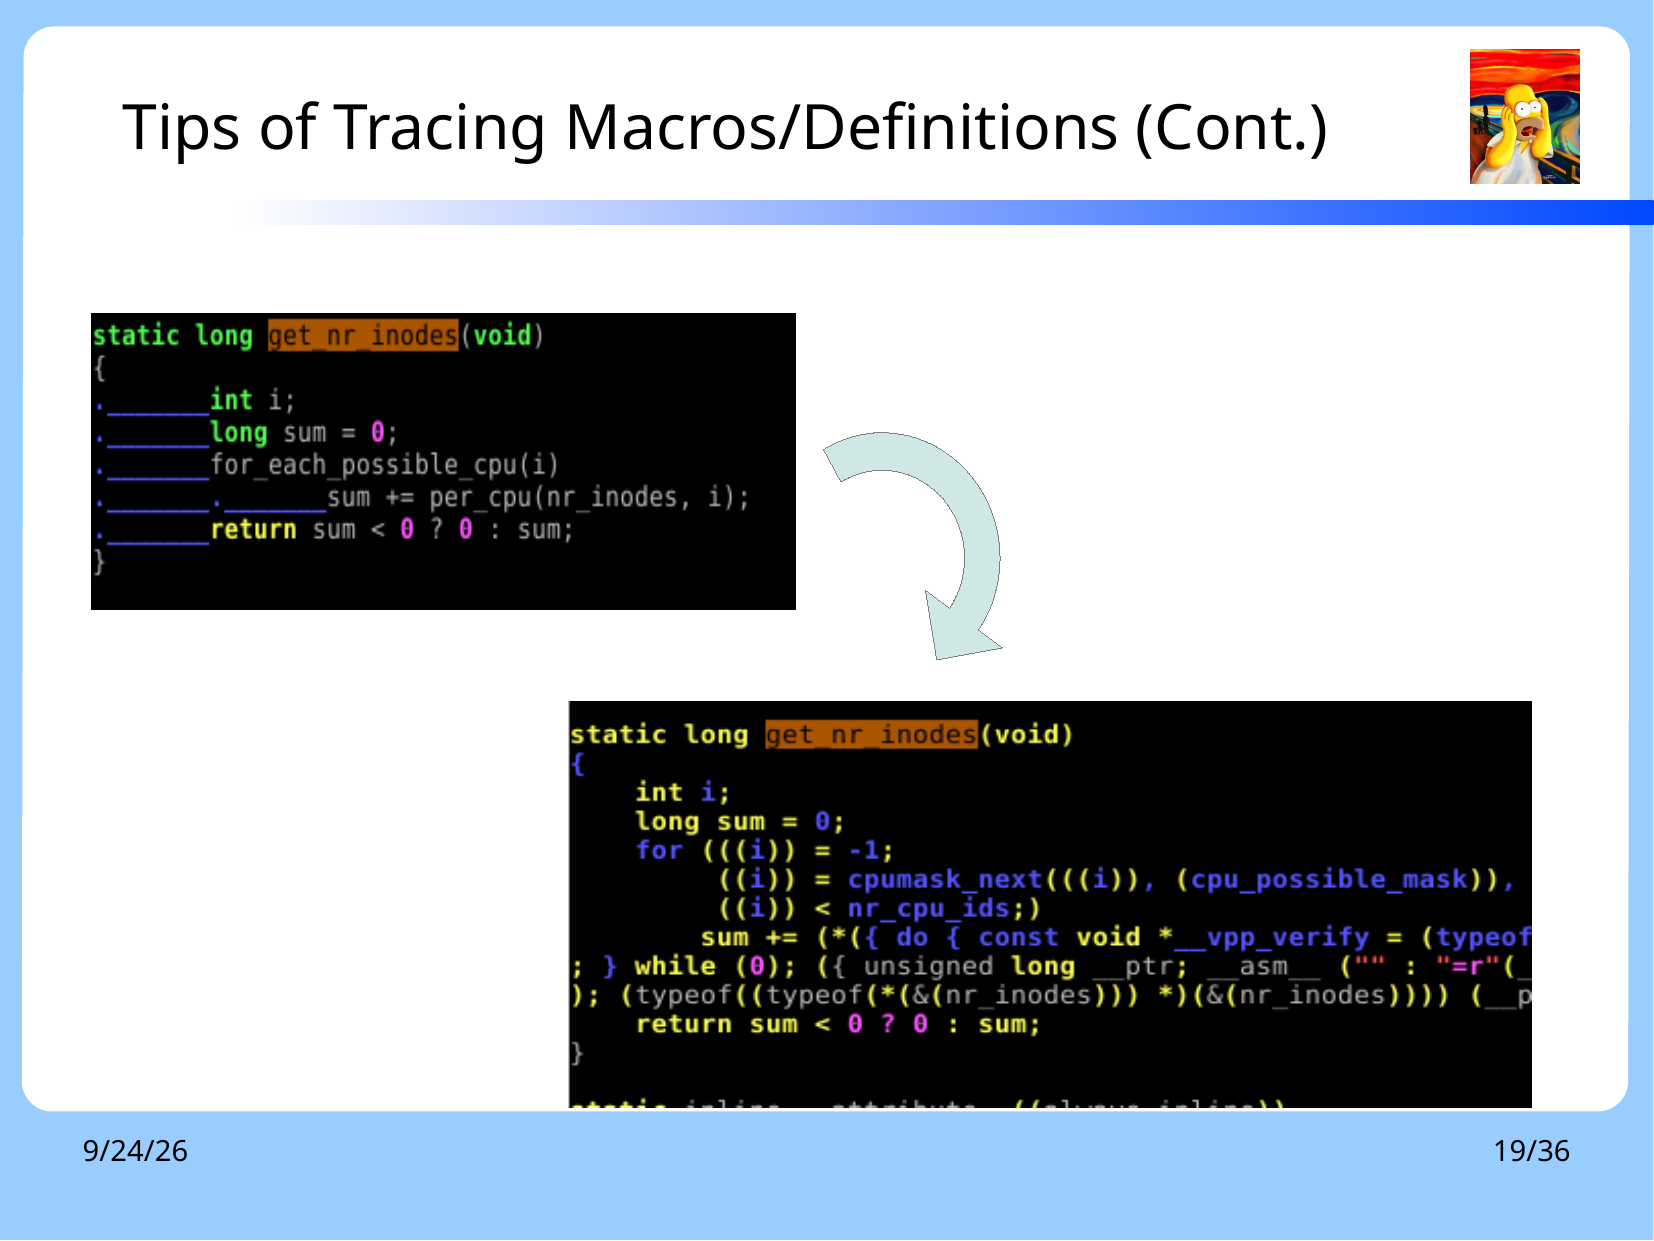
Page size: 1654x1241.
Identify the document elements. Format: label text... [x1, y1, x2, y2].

title Tips of Tracing Macros/Definitions (Cont.) [82, 49, 1371, 201]
text_box [823, 432, 1003, 660]
picture [91, 313, 796, 610]
picture [568, 701, 1532, 1108]
picture [1470, 49, 1580, 184]
